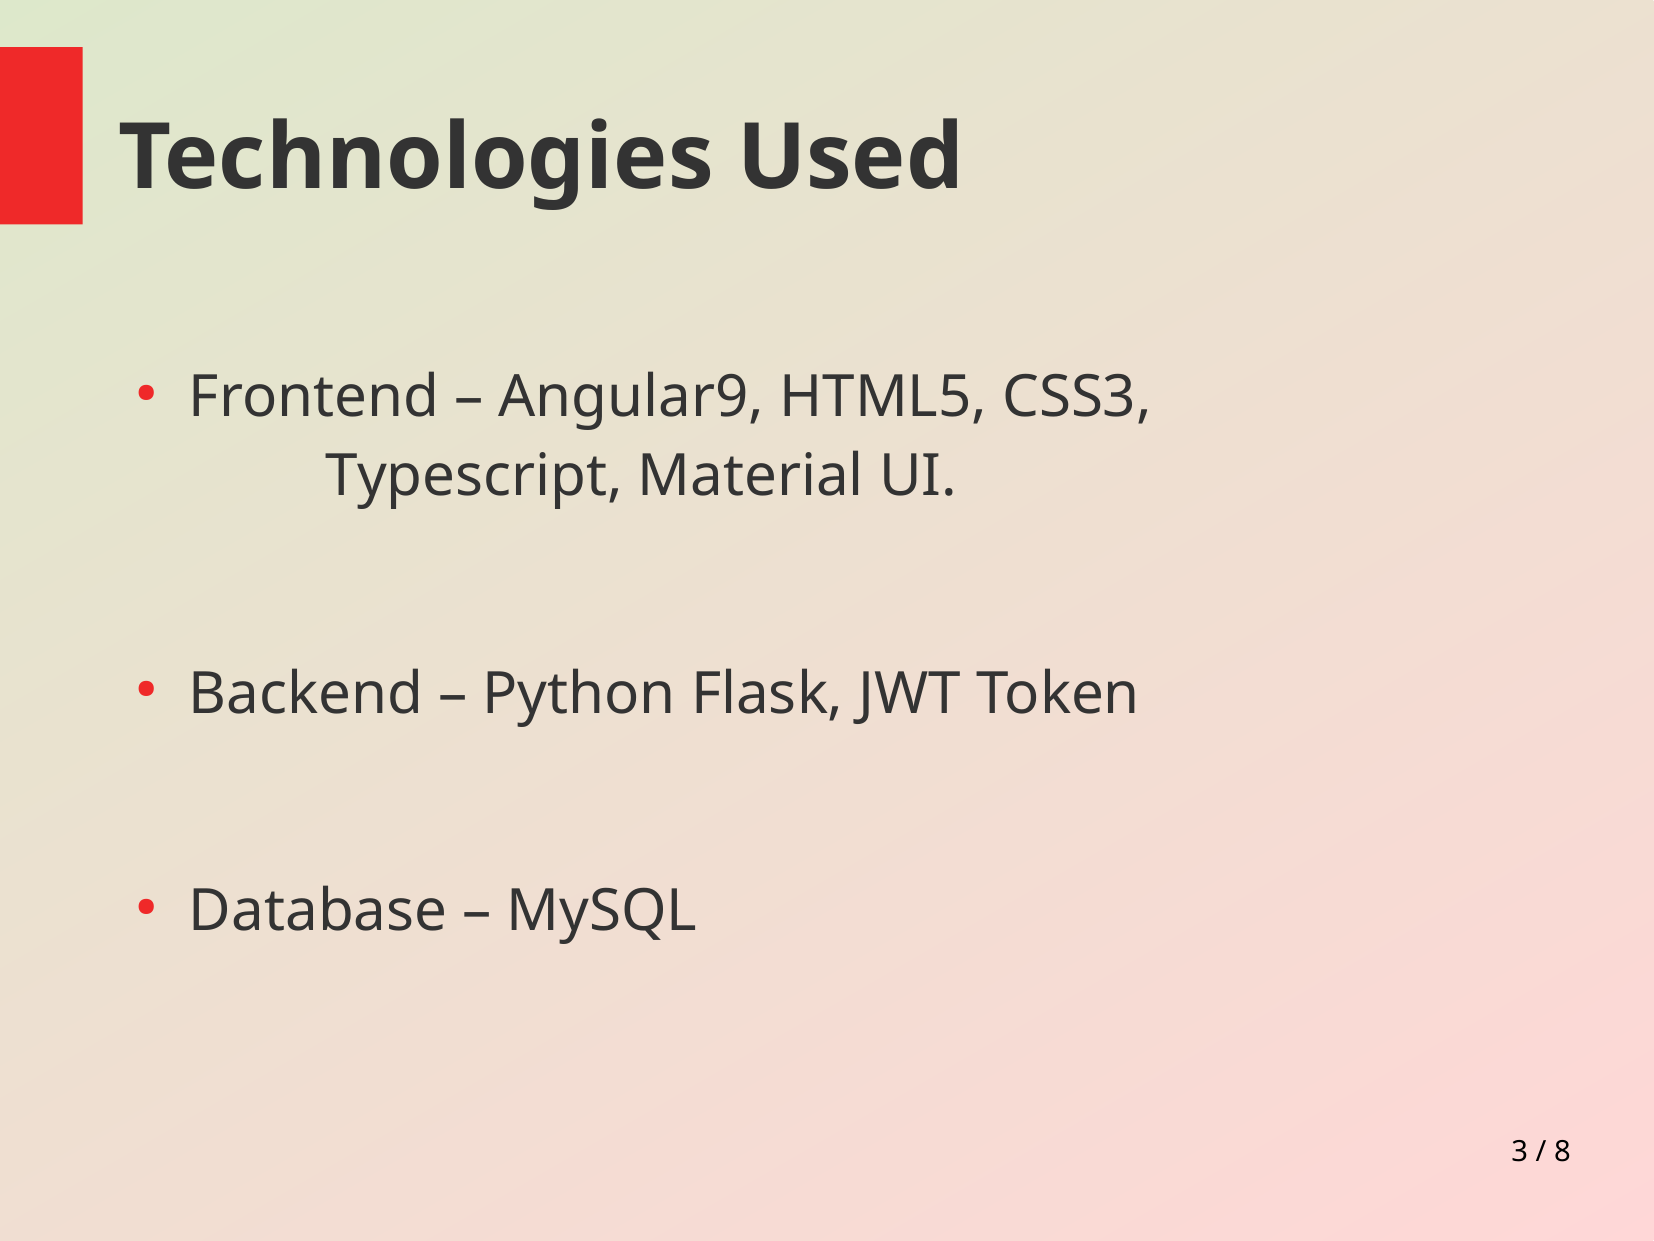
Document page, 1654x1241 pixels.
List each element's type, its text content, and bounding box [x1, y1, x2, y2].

list Frontend – Angular9, HTML5, CSS3, Typescript, Material UI. Backend – Python Flask, JWT Token Database – MySQL [118, 354, 1536, 1074]
title Technologies Used [118, 49, 1571, 257]
